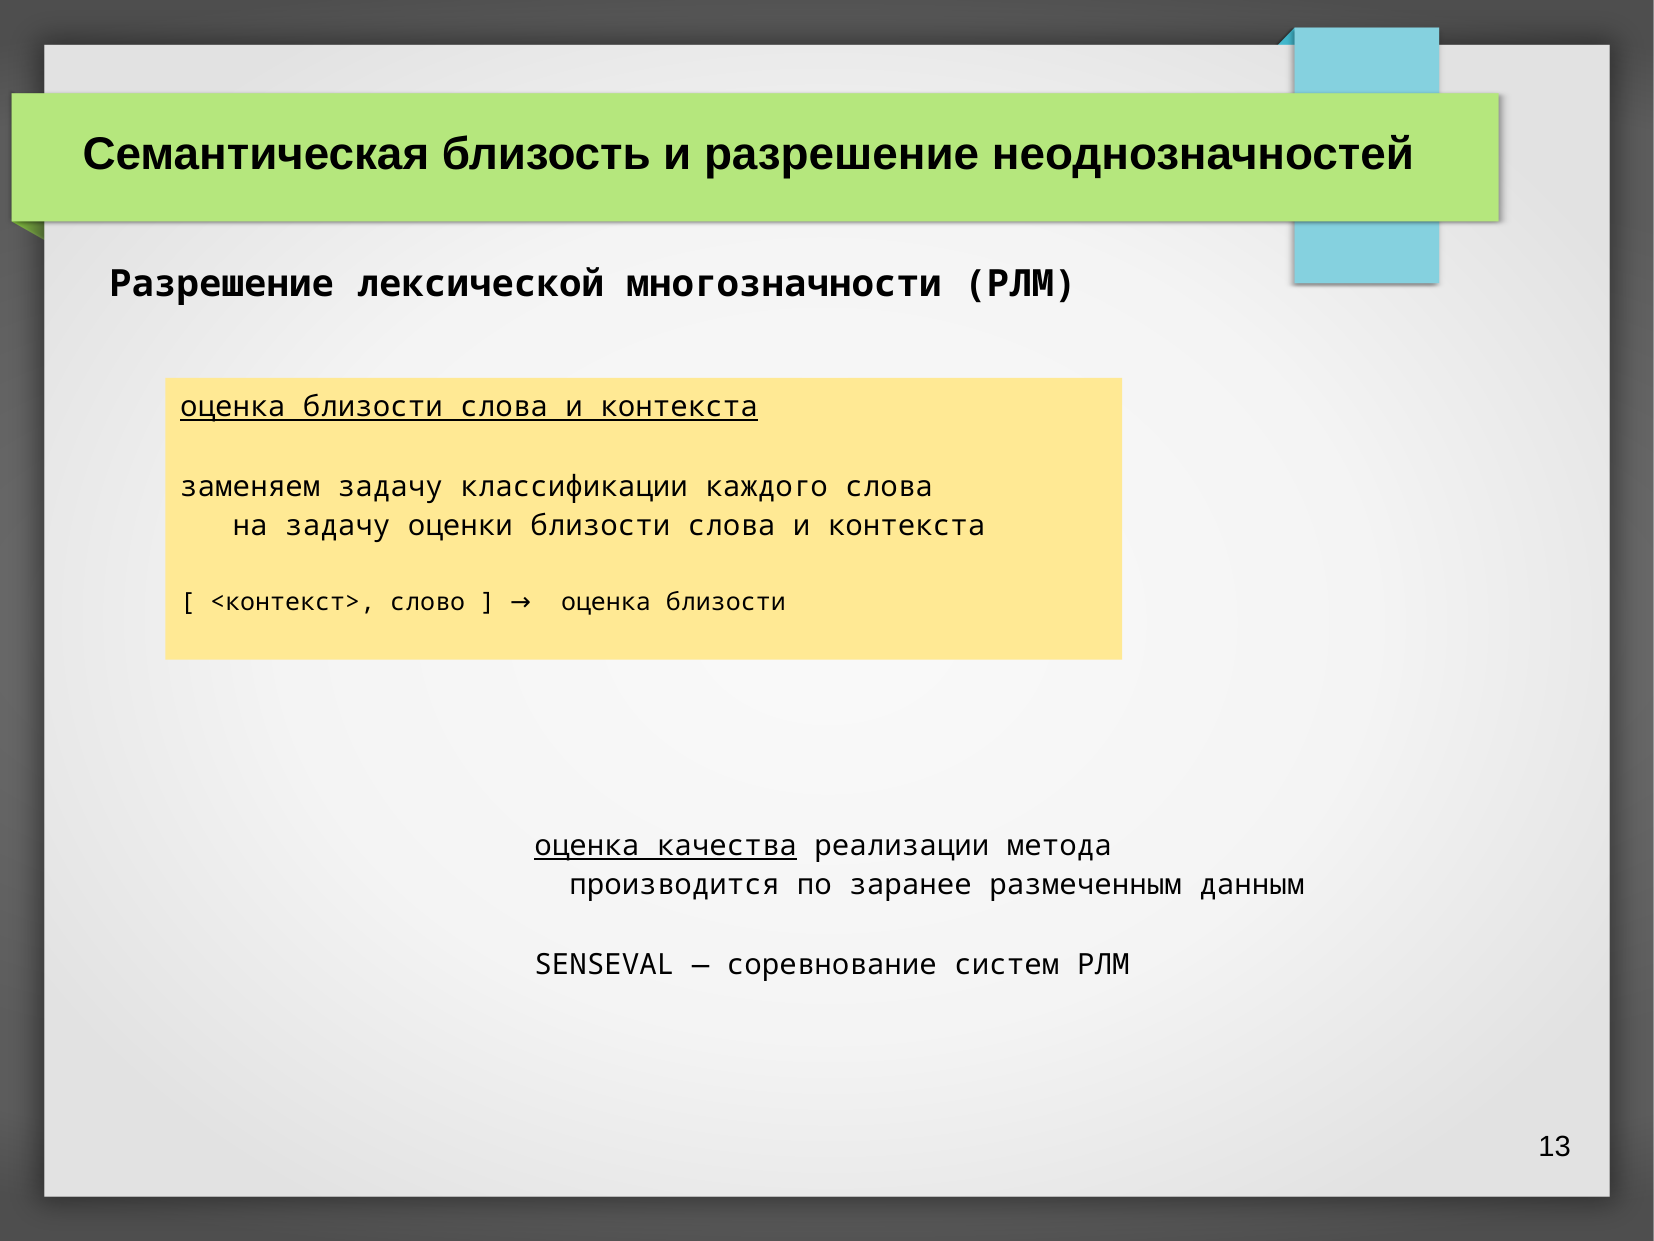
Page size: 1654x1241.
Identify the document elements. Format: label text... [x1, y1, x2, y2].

text_box Разрешение лексической многозначности (РЛМ) [94, 248, 1092, 308]
picture [0, 0, 1654, 1241]
title Семантическая близость и разрешение неоднозначностей [82, 121, 1489, 187]
text_box оценка близости слова и контекста заменяем задачу классификации каждого слова на задачу оценки близости слова и контекста [ <контекст>, слово ] → оценка близости [165, 377, 1123, 623]
text_box оценка качества реализации метода производится по заранее размеченным данным SENSEVAL — соревнование систем РЛМ [519, 816, 1335, 969]
